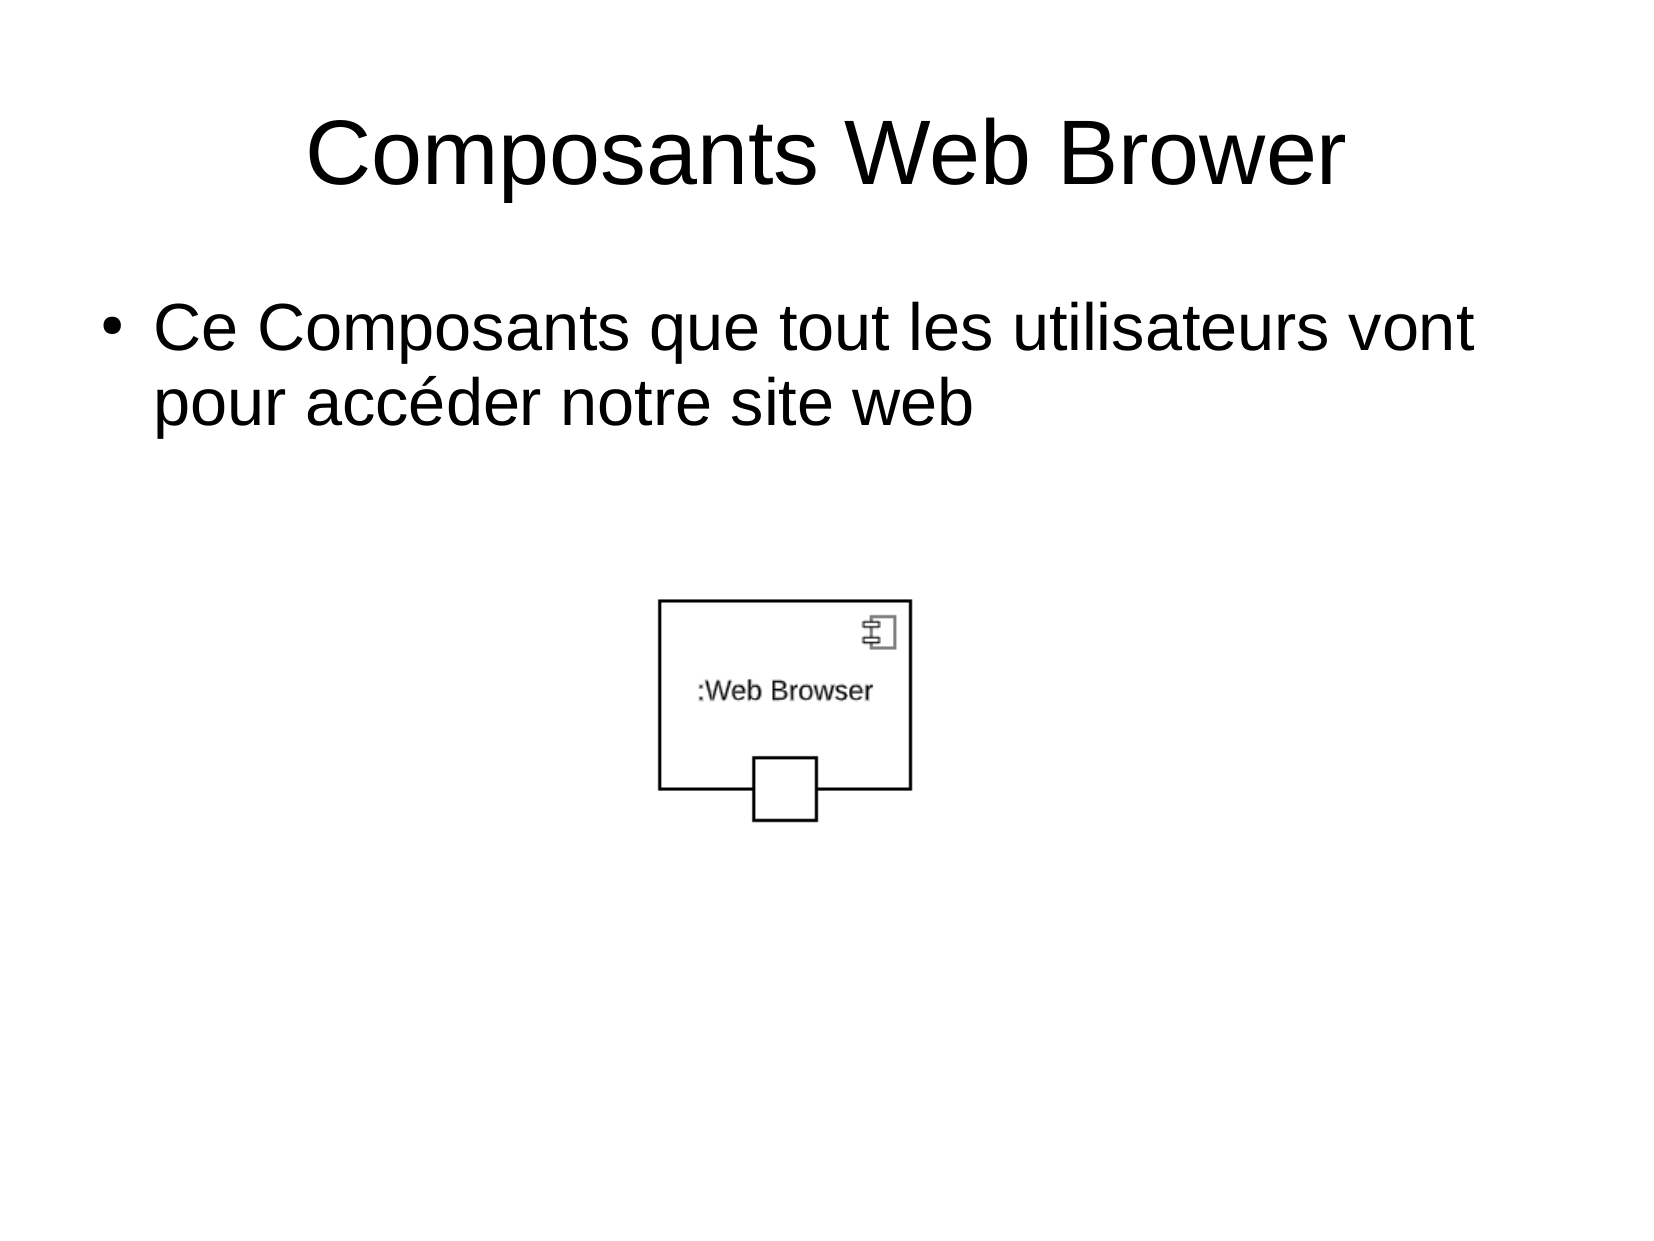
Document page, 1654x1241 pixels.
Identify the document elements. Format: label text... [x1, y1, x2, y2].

title Composants Web Brower [82, 49, 1571, 257]
list Ce Composants que tout les utilisateurs vont pour accéder notre site web [82, 290, 1571, 1109]
picture [649, 584, 939, 827]
